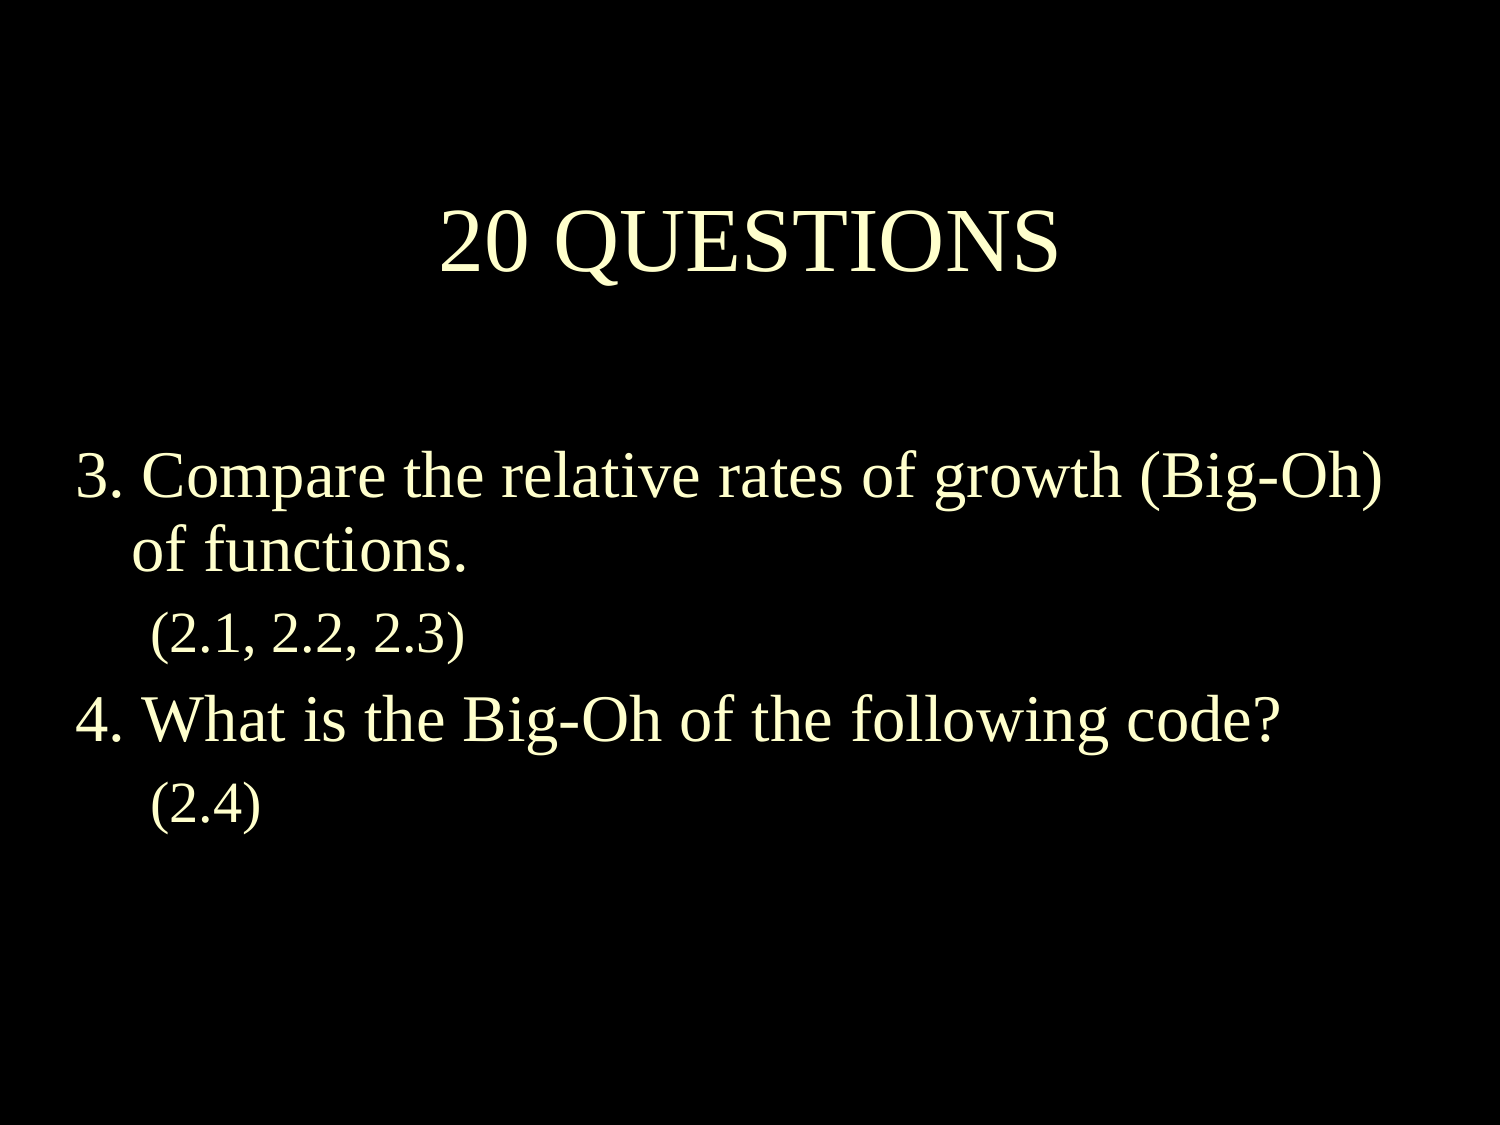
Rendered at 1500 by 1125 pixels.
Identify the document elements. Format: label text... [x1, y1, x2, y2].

list 3. Compare the relative rates of growth (Big-Oh) of functions. (2.1, 2.2, 2.3) 4. What is the Big-Oh of the following code? (2.4) [75, 347, 1426, 1011]
title 20 QUESTIONS [22, 145, 1480, 336]
